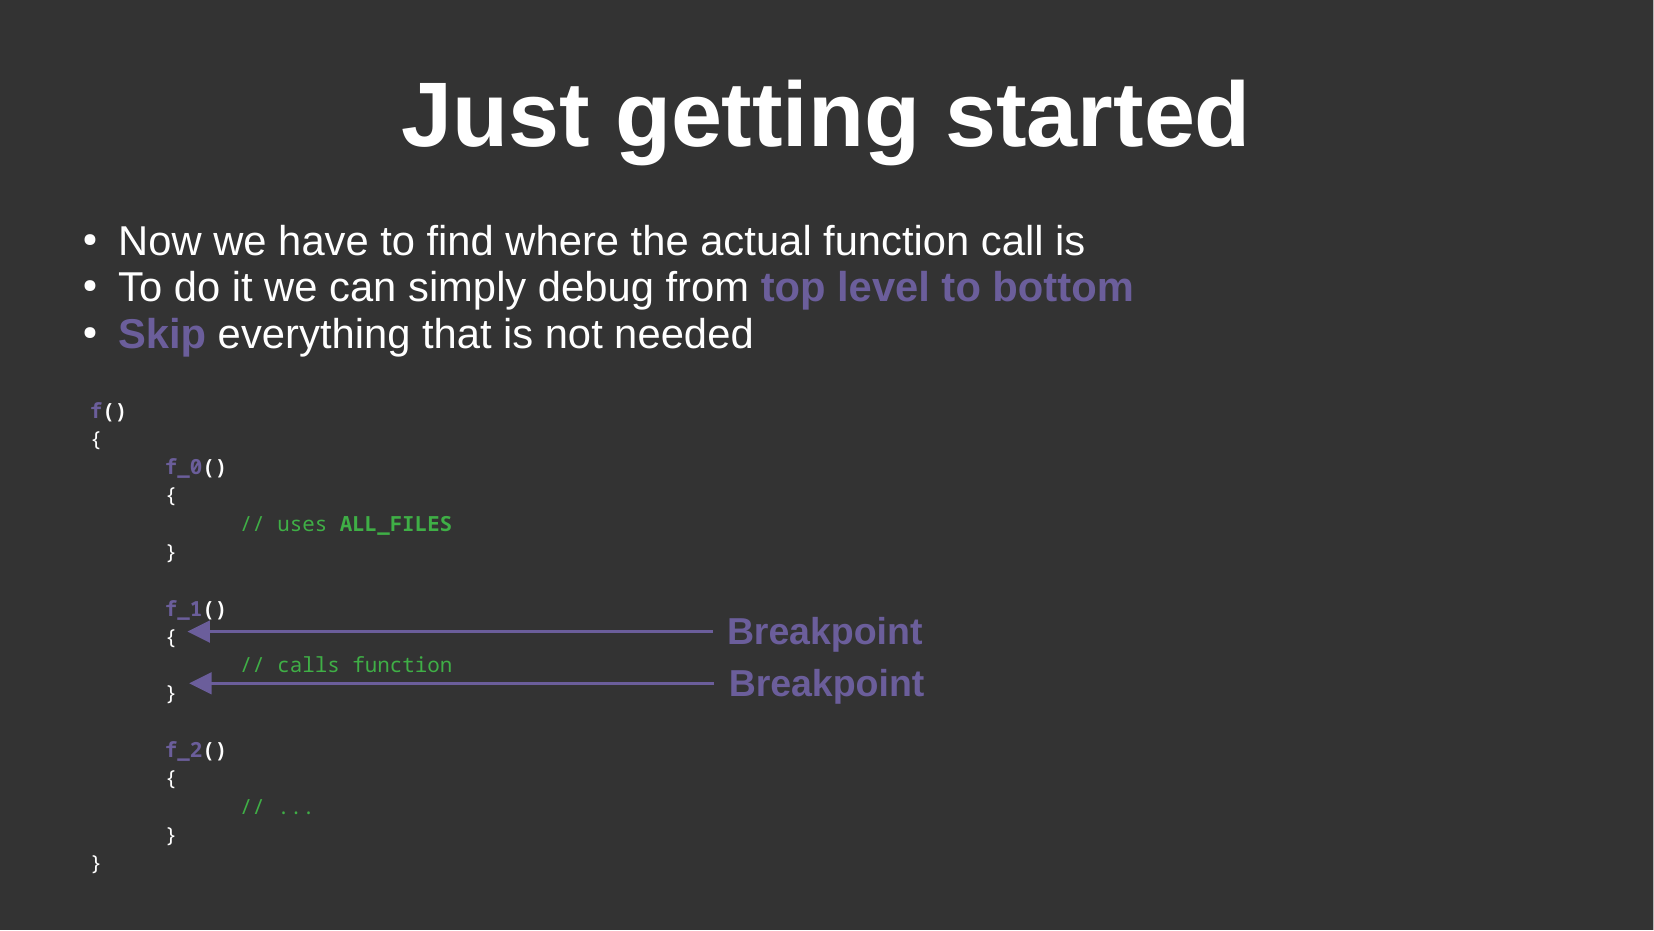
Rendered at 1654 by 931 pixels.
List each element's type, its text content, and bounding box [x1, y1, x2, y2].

title Just getting started [82, 37, 1571, 193]
text_box Breakpoint [676, 645, 977, 721]
text_box f() { f_0() { // uses ALL_FILES } f_1() { // calls function } f_2() { // ... } } [75, 409, 1276, 863]
text_box Breakpoint [675, 594, 976, 670]
text_box Now we have to find where the actual function call is To do it we can simply debug from top level to bottom Skip everything that is not needed [82, 217, 1571, 358]
